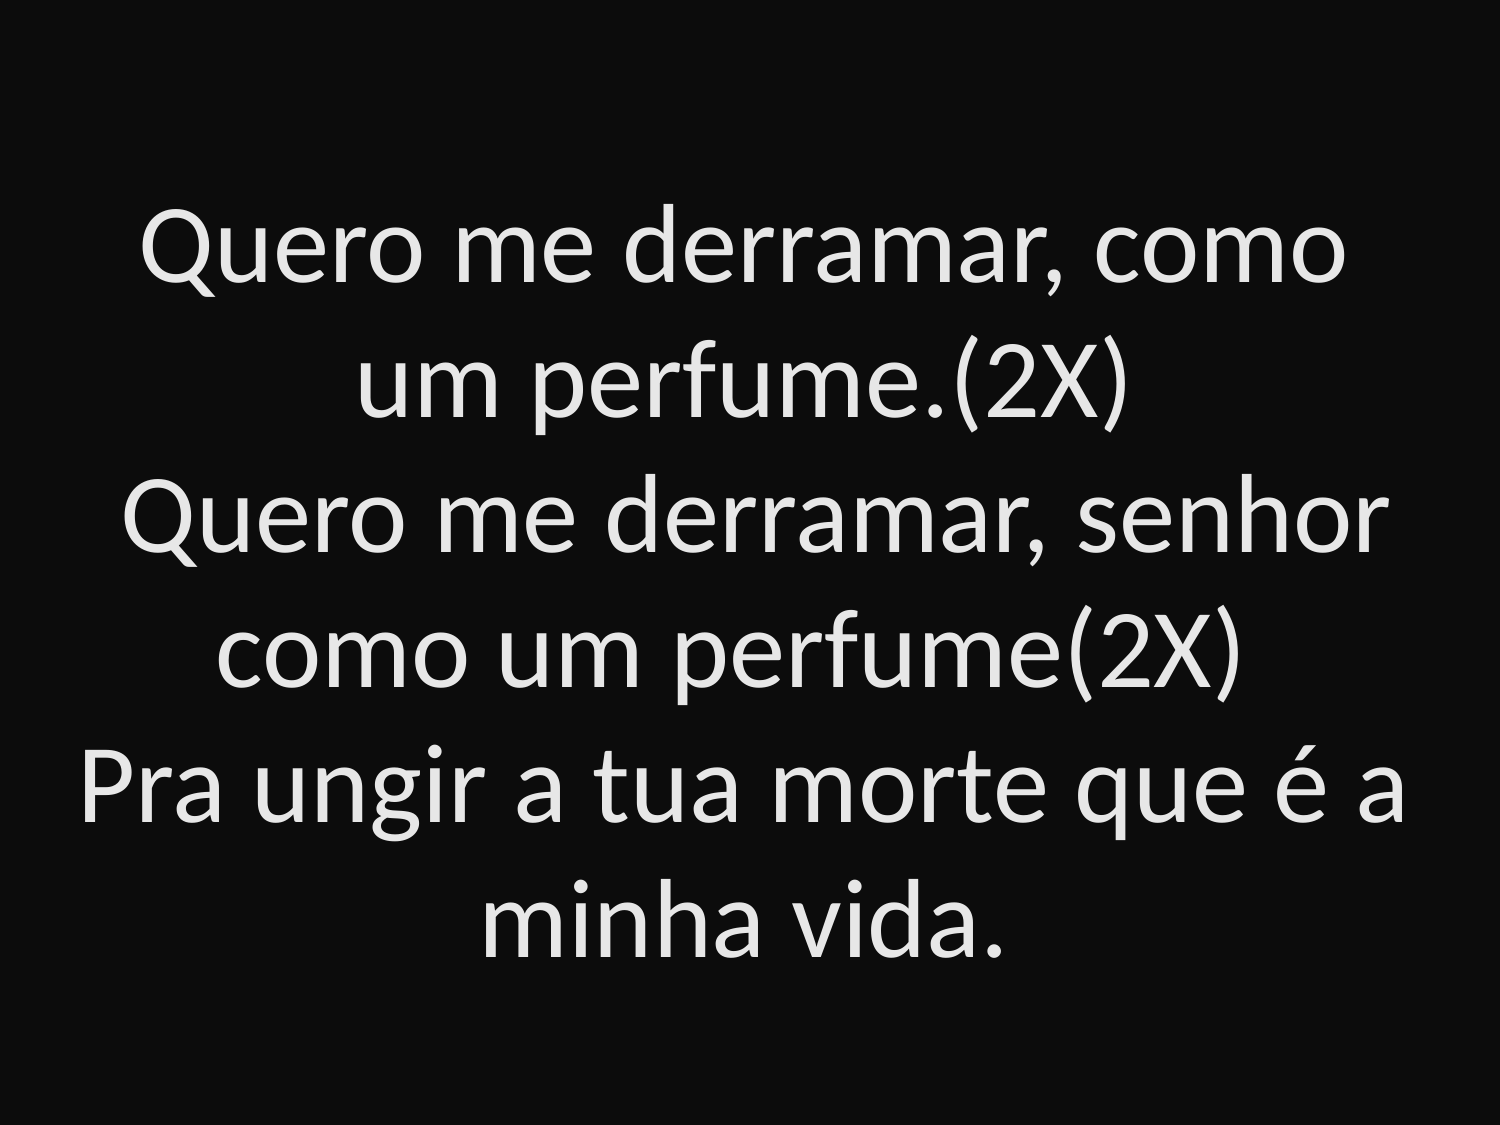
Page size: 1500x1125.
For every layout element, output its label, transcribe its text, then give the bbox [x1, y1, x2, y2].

title Quero me derramar, como um perfume.(2X) Quero me derramar, senhor como um perfume(2X) Pra ungir a tua morte que é a minha vida. [41, 45, 1447, 1106]
